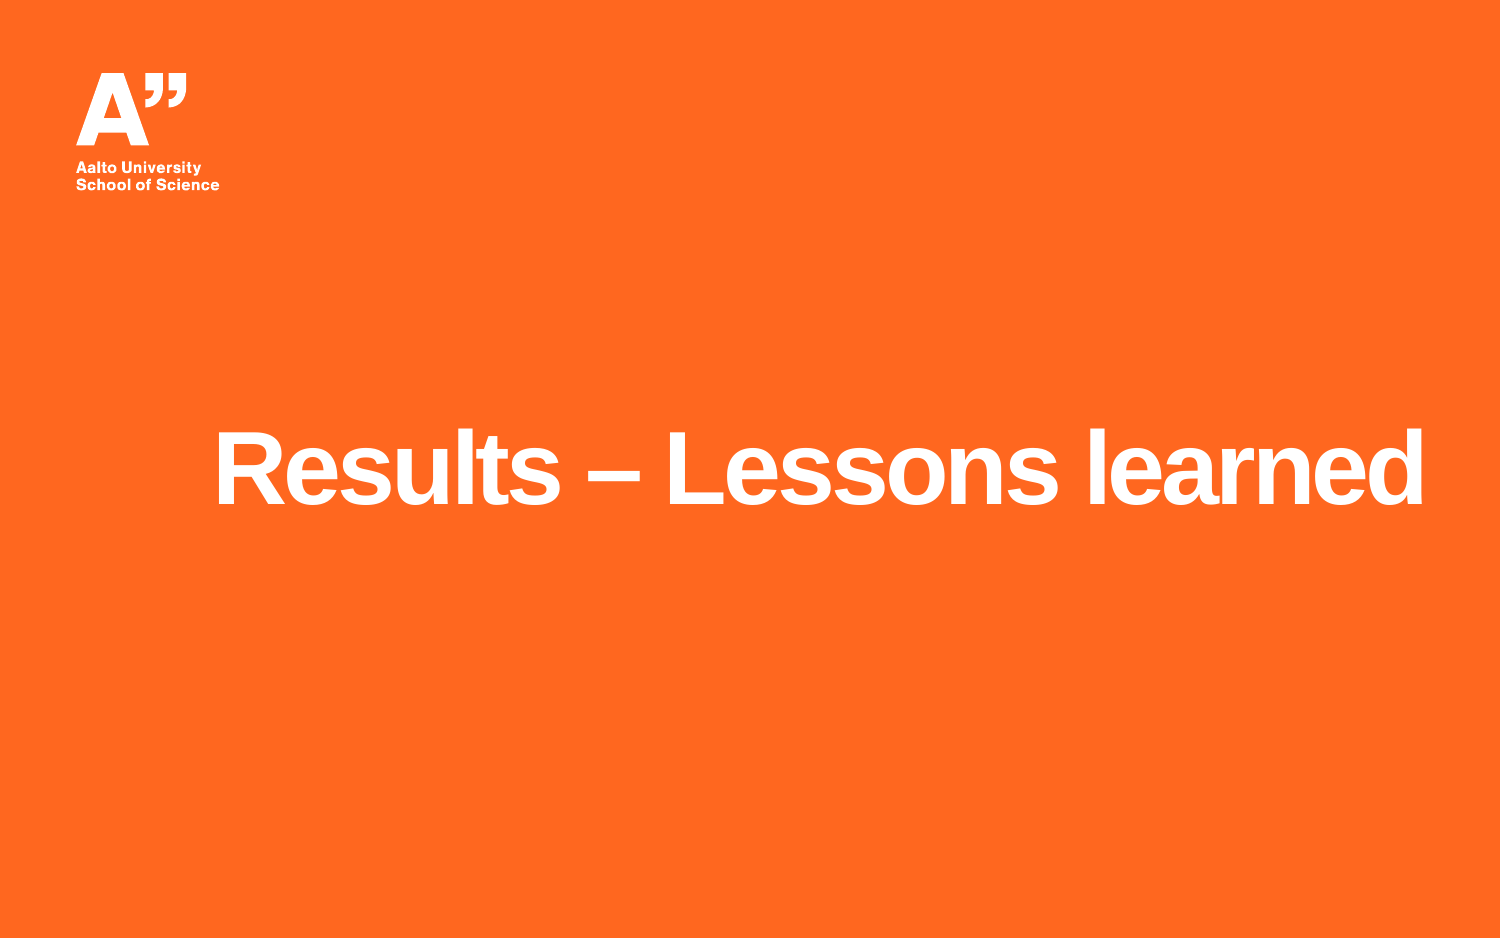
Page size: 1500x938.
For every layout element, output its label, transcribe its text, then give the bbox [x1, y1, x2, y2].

subtitle Results – Lessons learned [82, 0, 1430, 938]
